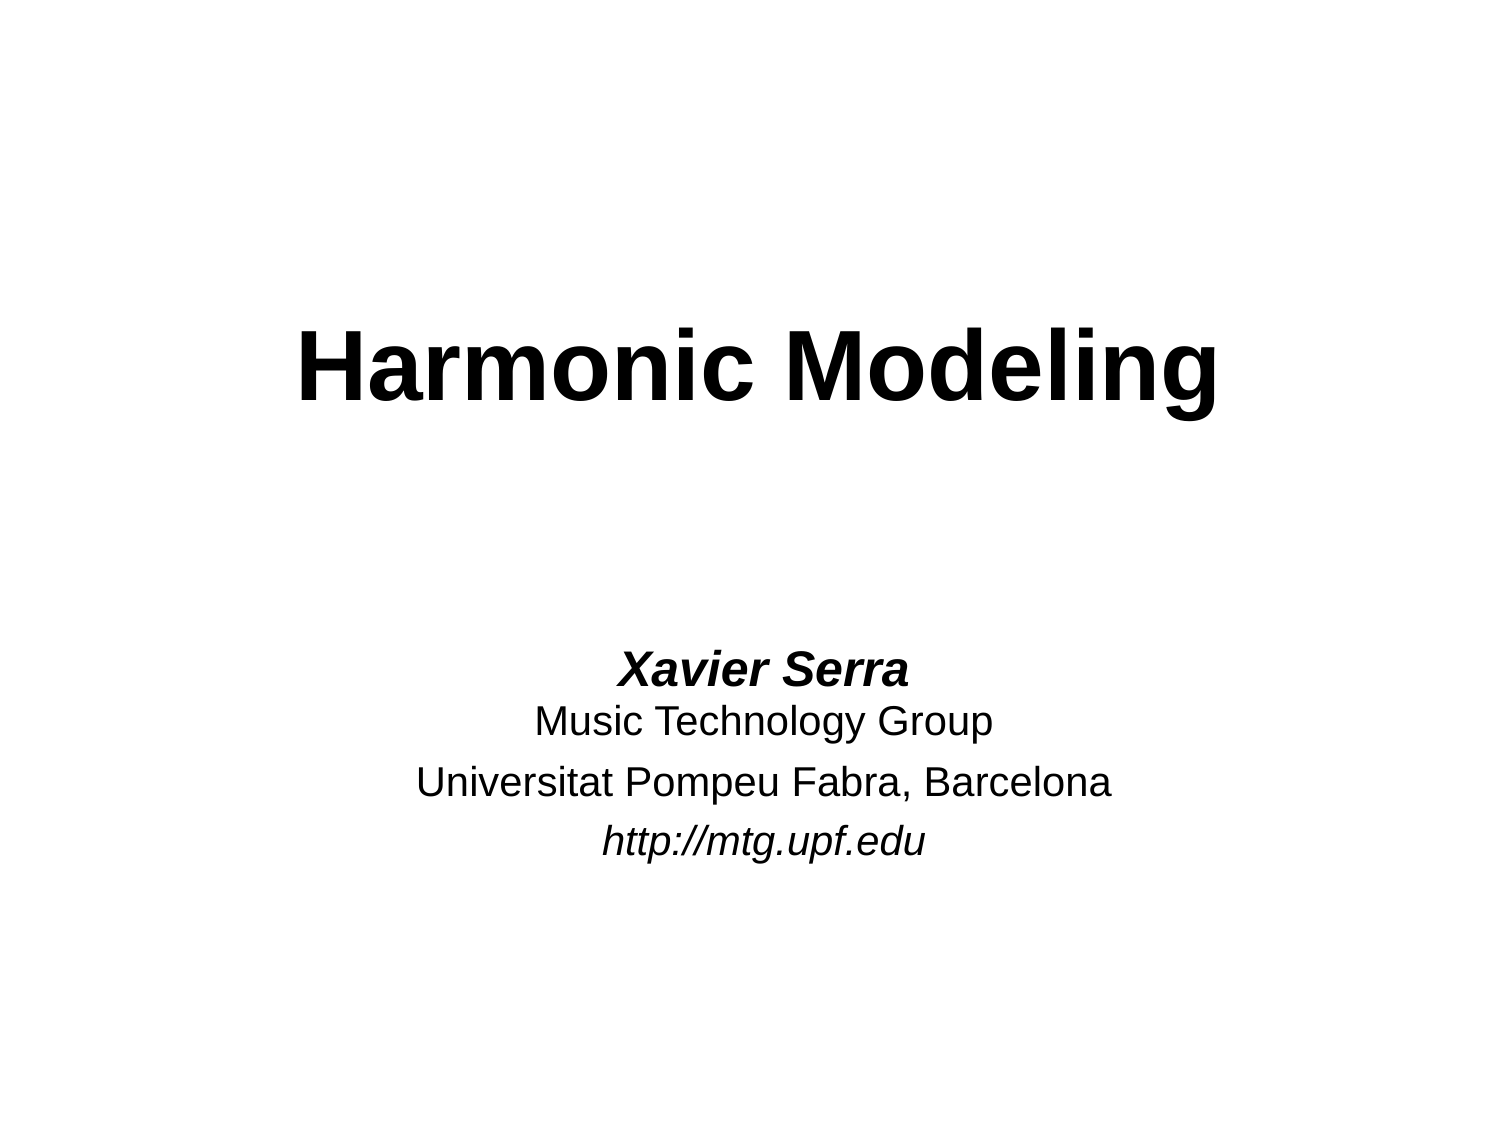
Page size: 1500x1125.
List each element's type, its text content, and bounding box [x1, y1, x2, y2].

text_box Xavier Serra Music Technology Group Universitat Pompeu Fabra, Barcelona http://mtg.upf.edu [307, 633, 1221, 964]
title Harmonic Modeling [75, 90, 1406, 631]
